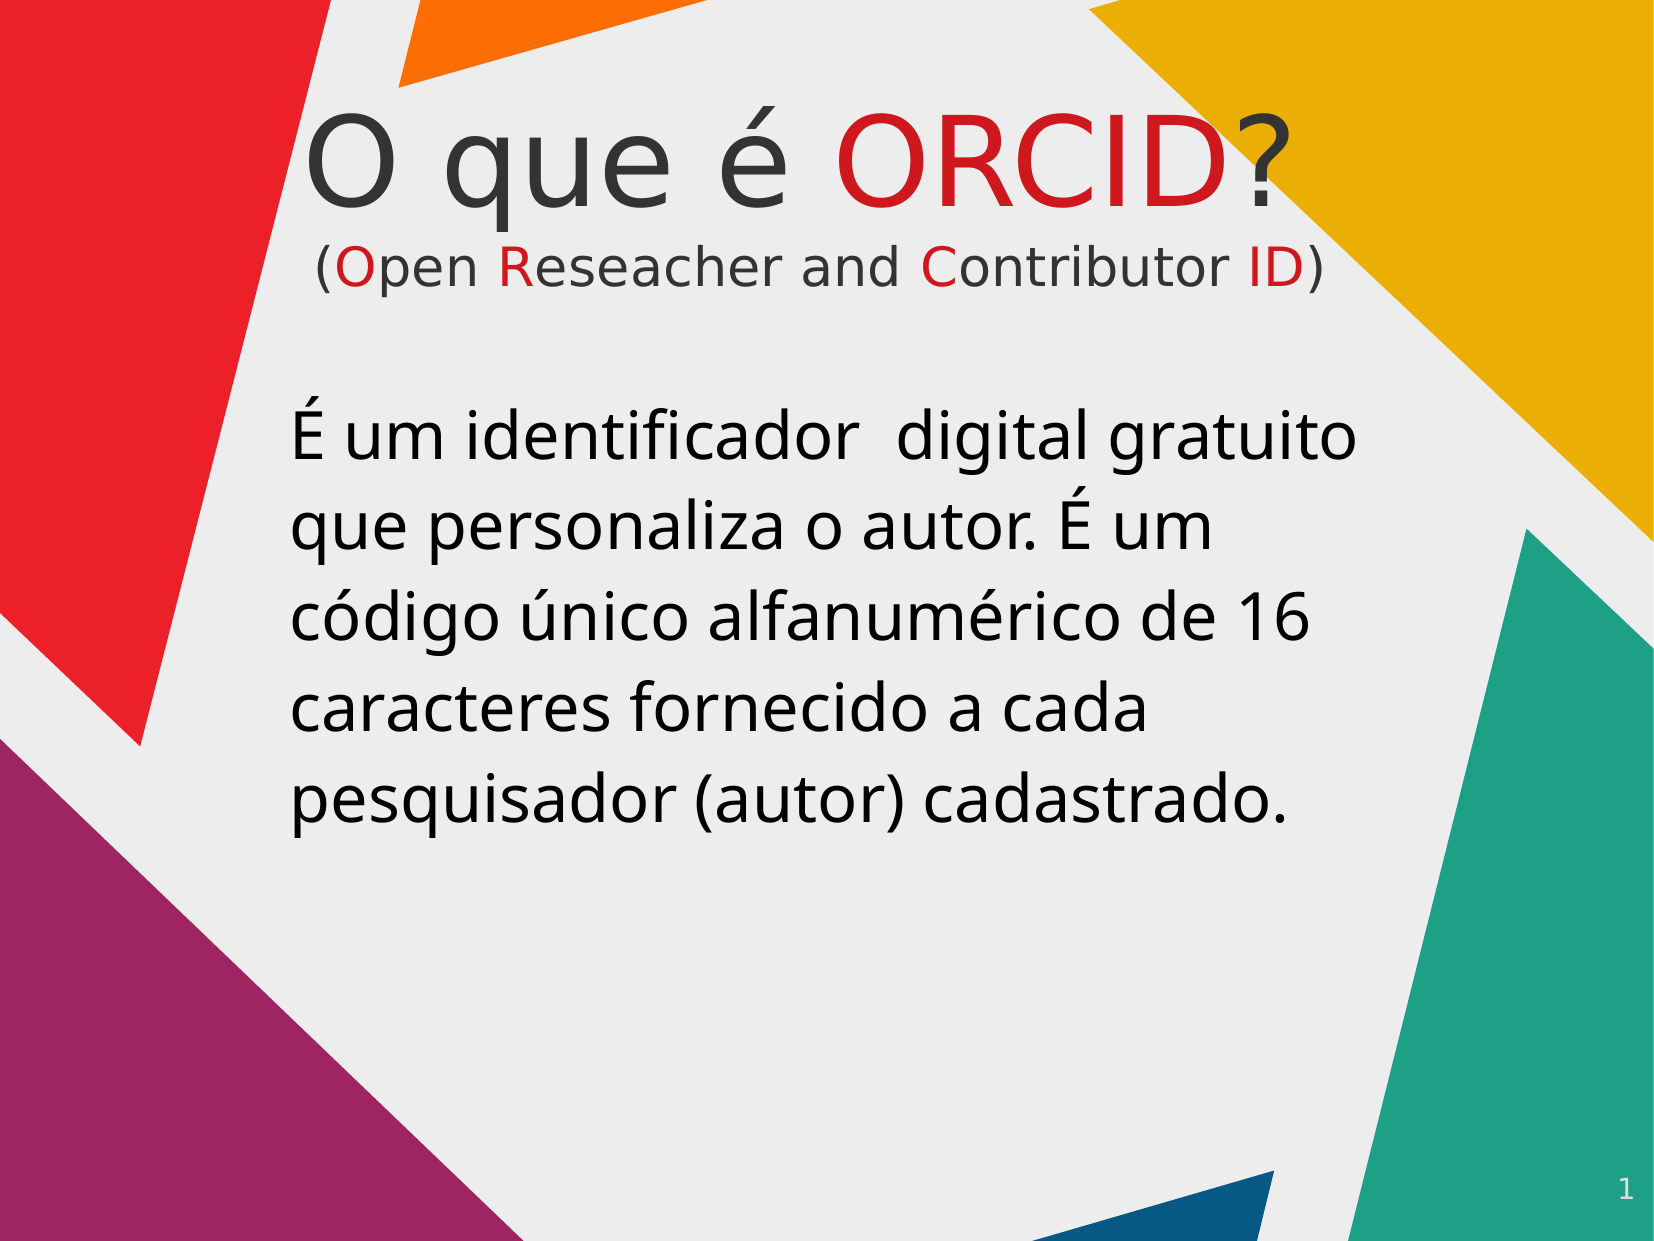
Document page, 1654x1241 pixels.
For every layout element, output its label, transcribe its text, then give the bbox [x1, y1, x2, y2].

list É um identificador digital gratuito que personaliza o autor. É um código único alfanumérico de 16 caracteres fornecido a cada pesquisador (autor) cadastrado. [289, 414, 1372, 1090]
title O que é ORCID? (Open Reseacher and Contributor ID) [11, 0, 1629, 414]
